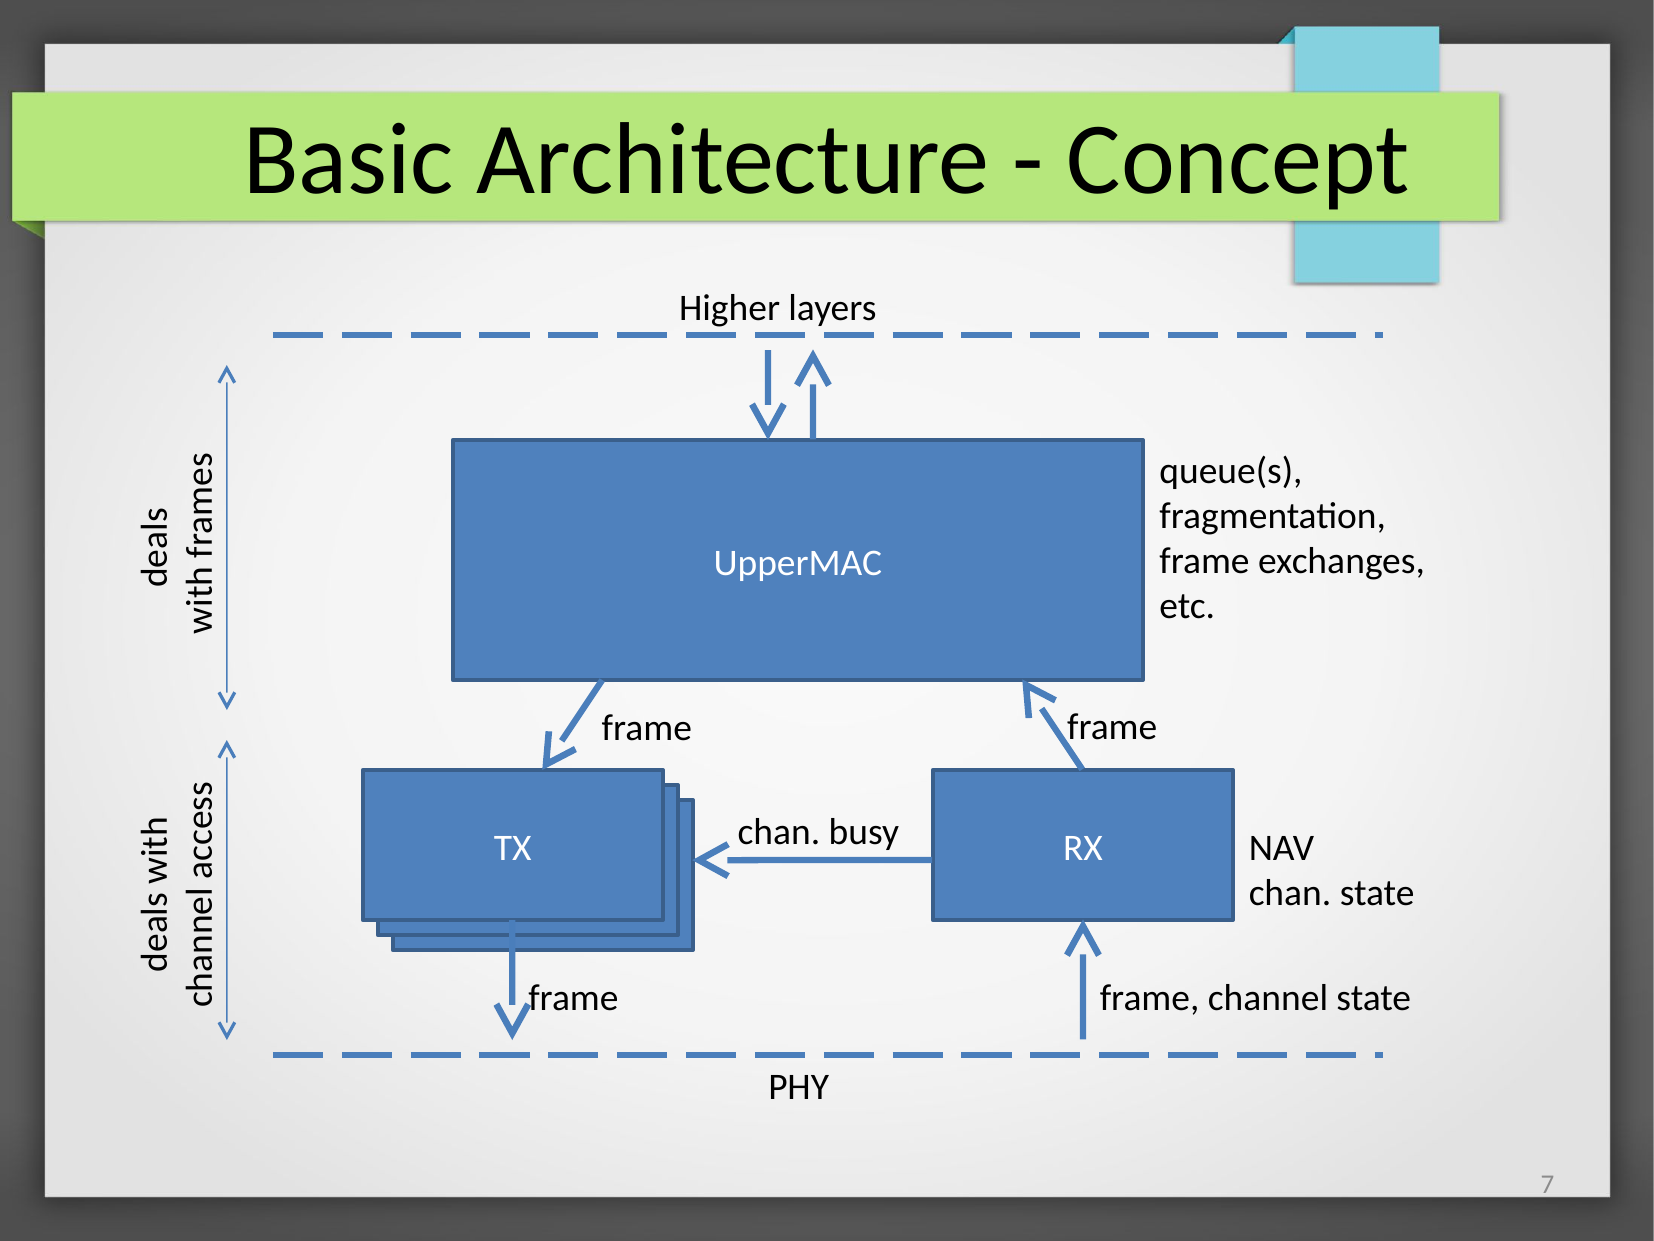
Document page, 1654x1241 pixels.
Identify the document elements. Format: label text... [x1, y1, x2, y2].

text_box frame [513, 964, 634, 1026]
text_box TX [362, 770, 663, 920]
title Basic Architecture - Concept [82, 49, 1571, 257]
text_box frame [586, 695, 708, 756]
text_box [516, 785, 693, 950]
text_box deals with channel access [121, 766, 227, 1023]
text_box Higher layers [664, 275, 892, 336]
text_box PHY [753, 1054, 845, 1115]
text_box queue(s), fragmentation, frame exchanges, etc. [1144, 438, 1441, 680]
slide_number <number> [1185, 1149, 1571, 1216]
text_box frame, channel state [1084, 964, 1427, 1026]
text_box deals with frames [121, 437, 227, 650]
text_box NAV chan. state [1233, 815, 1431, 921]
text_box [377, 920, 509, 950]
text_box frame [1052, 694, 1173, 755]
text_box chan. busy [722, 799, 915, 860]
picture [0, 0, 1654, 1241]
text_box RX [932, 770, 1233, 920]
text_box UpperMAC [452, 440, 1143, 680]
